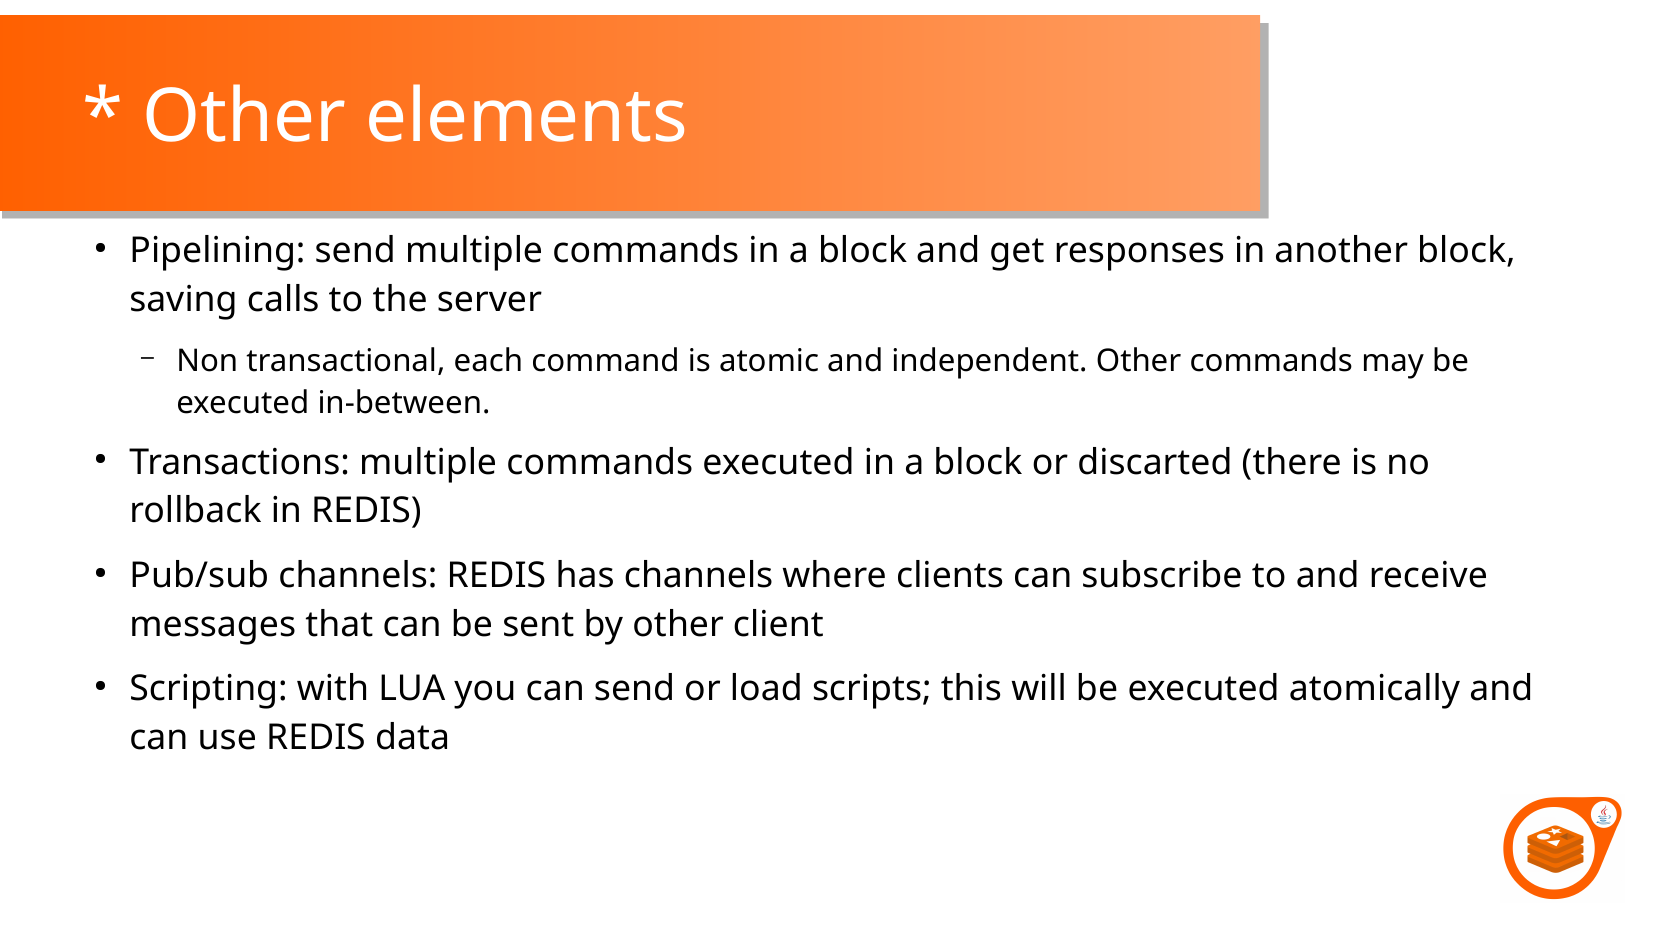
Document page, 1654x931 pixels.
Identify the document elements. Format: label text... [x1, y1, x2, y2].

picture [1500, 794, 1625, 903]
list Pipelining: send multiple commands in a block and get responses in another block, saving calls to the server Non transactional, each command is atomic and independent. Other commands may be executed in-between. Transactions: multiple commands executed in a block or discarted (there is no rollback in REDIS) Pub/sub channels: REDIS has channels where clients can subscribe to and receive messages that can be sent by other client Scripting: with LUA you can send or load scripts; this will be executed atomically and can use REDIS data [82, 224, 1571, 764]
title * Other elements [82, 35, 1235, 189]
